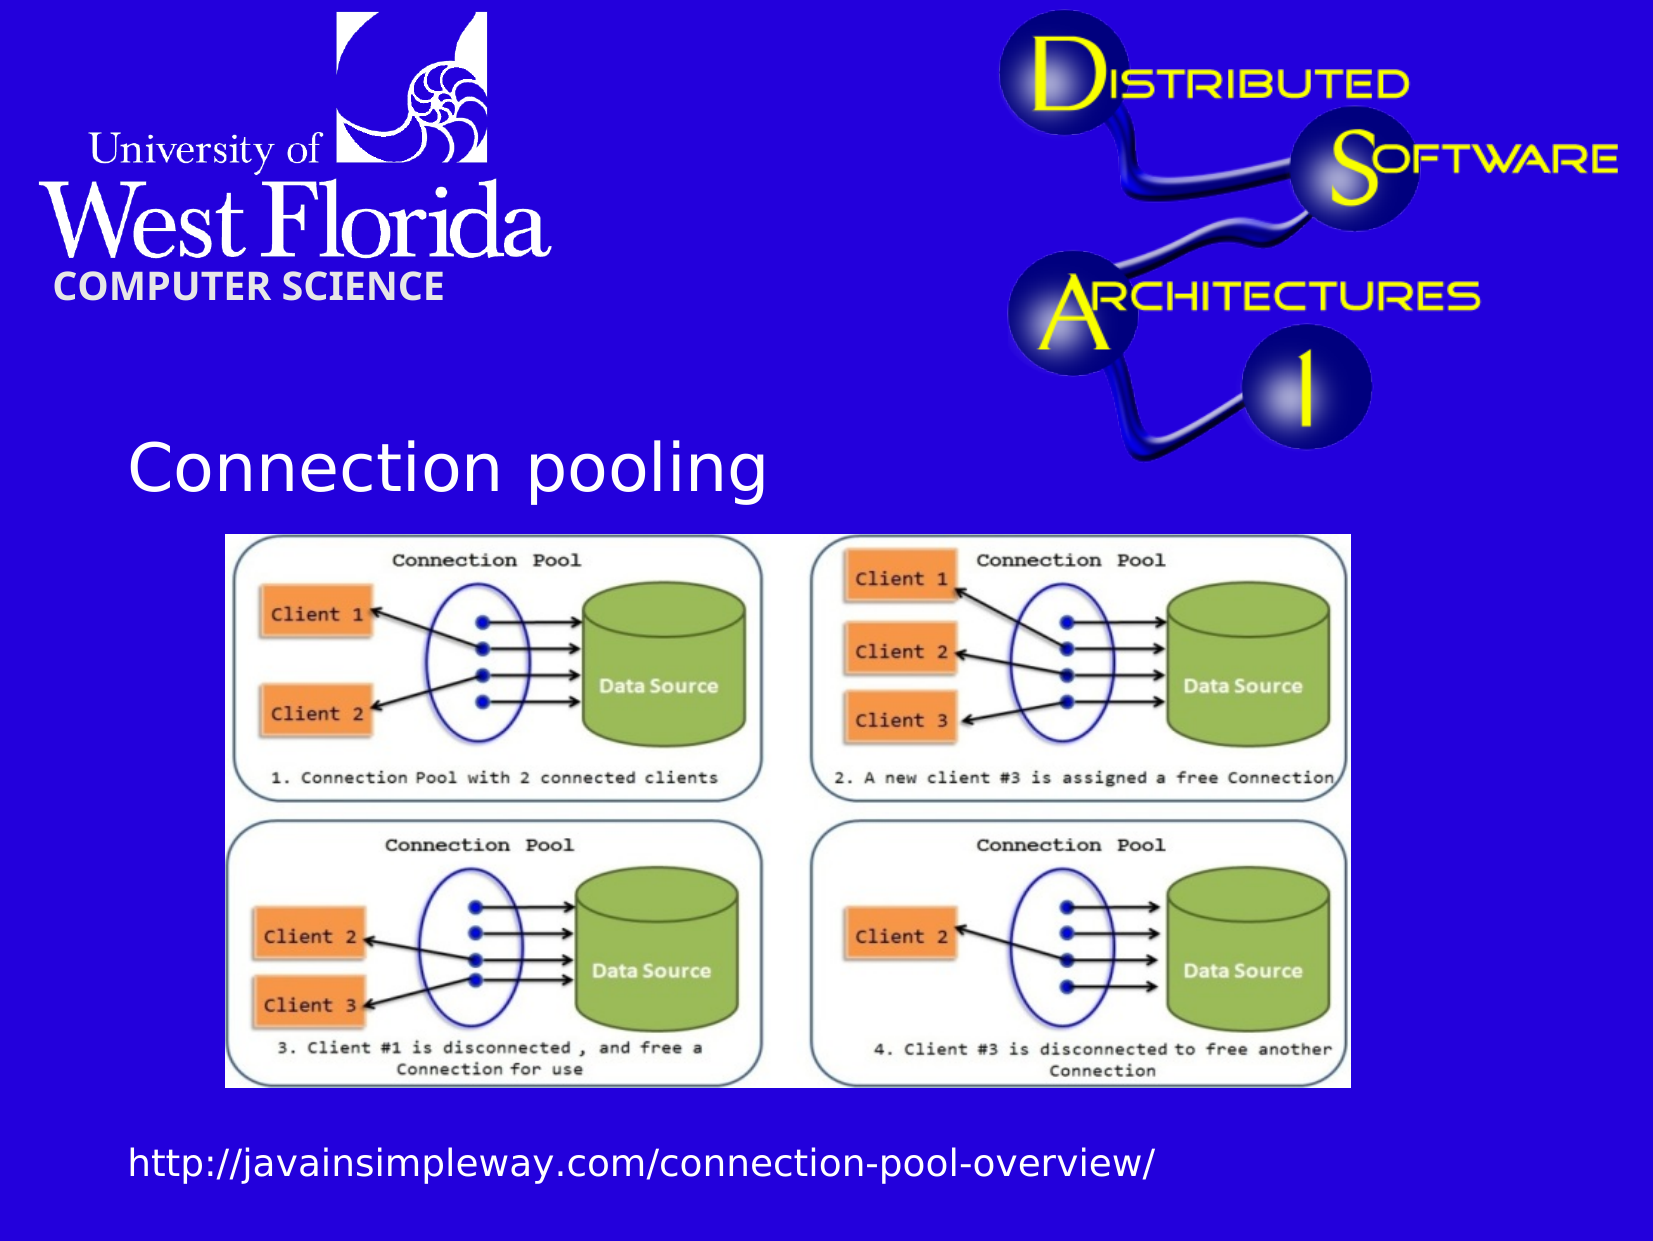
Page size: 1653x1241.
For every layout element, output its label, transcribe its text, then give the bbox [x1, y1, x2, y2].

text_box COMPUTER SCIENCE [37, 262, 563, 316]
picture [37, 0, 559, 262]
picture [225, 534, 1351, 1088]
picture [910, 0, 1653, 506]
text_box Connection pooling http://javainsimpleway.com/connection-pool-overview/ [112, 424, 1276, 1241]
